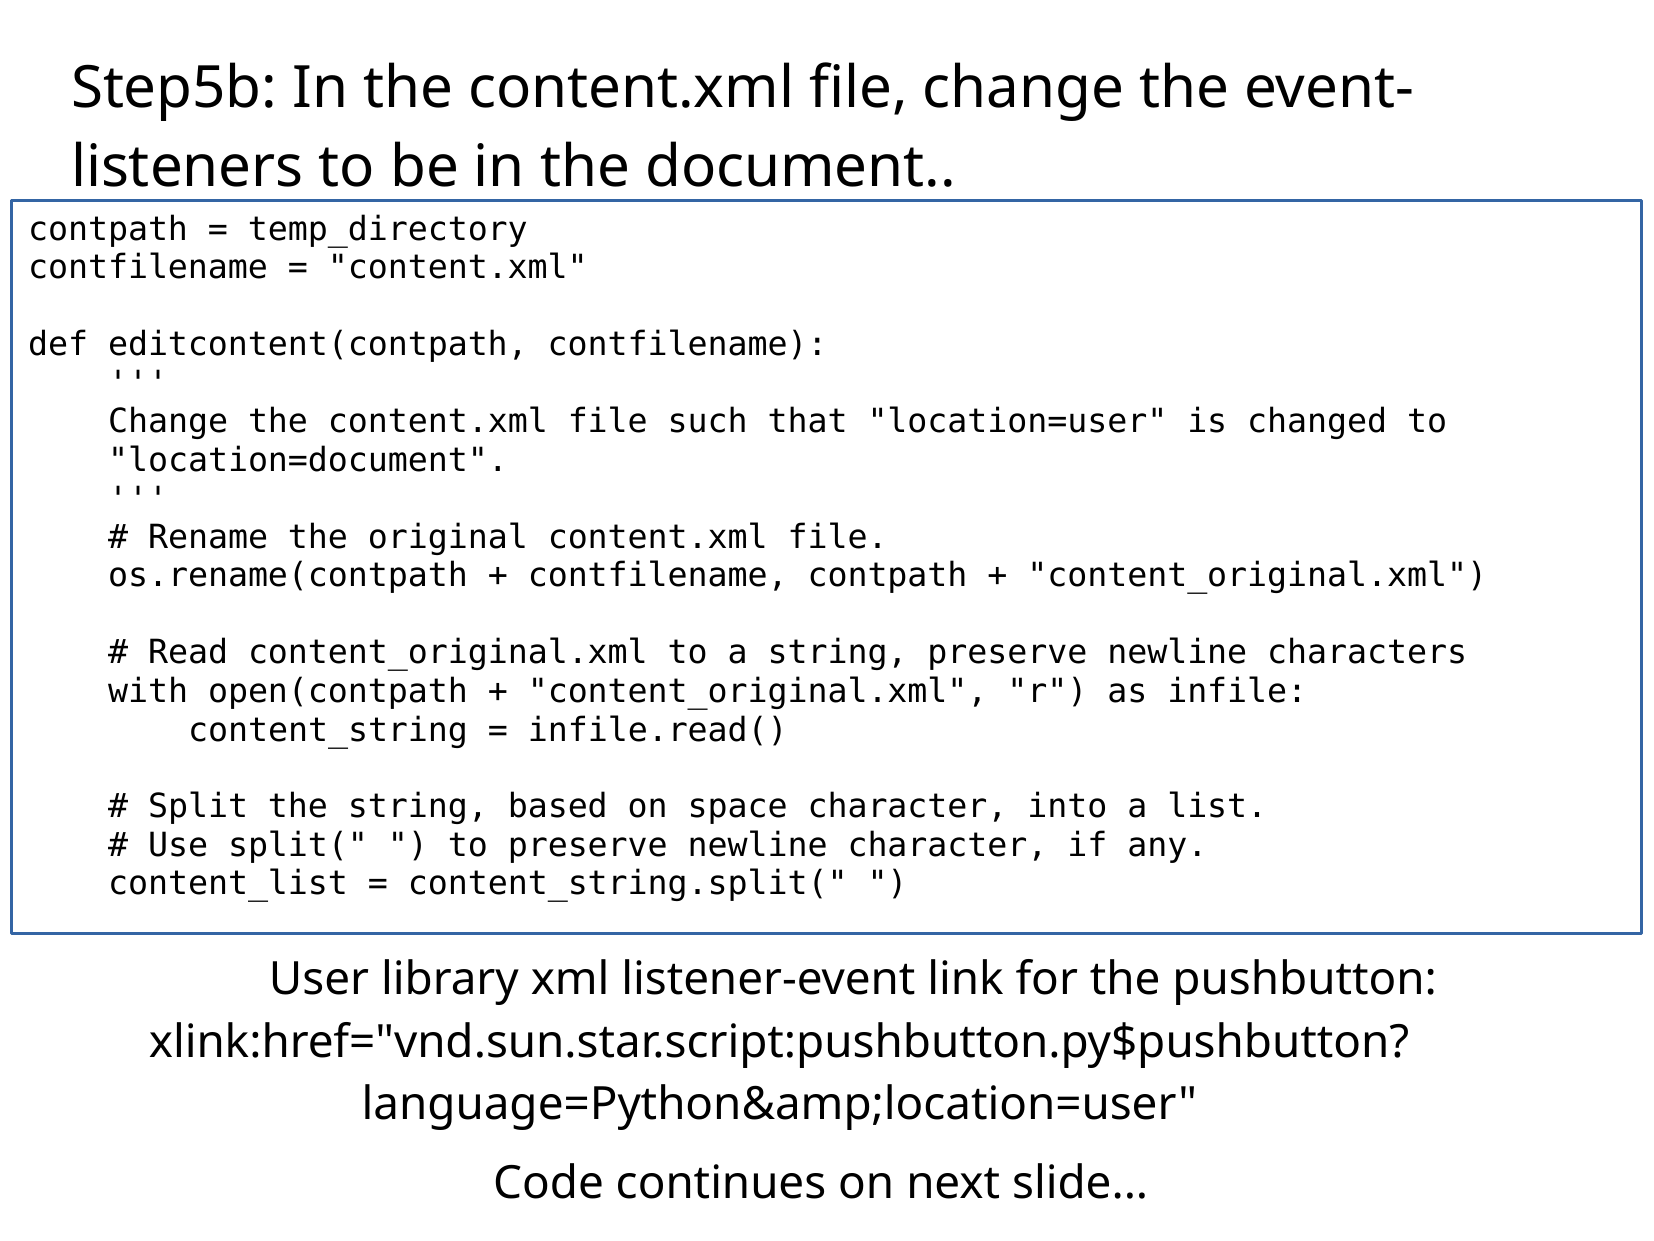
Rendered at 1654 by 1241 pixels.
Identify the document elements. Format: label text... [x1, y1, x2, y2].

text_box User library xml listener-event link for the pushbutton: xlink:href="vnd.sun.star.script:pushbutton.py$pushbutton?language=Python&amp;location=user" [35, 944, 1524, 1134]
text_box contpath = temp_directory contfilename = "content.xml" def editcontent(contpath, contfilename): ''' Change the content.xml file such that "location=user" is changed to "location=document". ''' # Rename the original content.xml file. os.rename(contpath + contfilename, contpath + "content_original.xml") # Read content_original.xml to a string, preserve newline characters with open(contpath + "content_original.xml", "r") as infile: content_string = infile.read() # Split the string, based on space character, into a list. # Use split(" ") to preserve newline character, if any. content_list = content_string.split(" ") [11, 200, 1642, 934]
text_box Code continues on next slide... [76, 1151, 1565, 1211]
title Step5b: In the content.xml file, change the event-listeners to be in the document.. [70, 60, 1560, 189]
